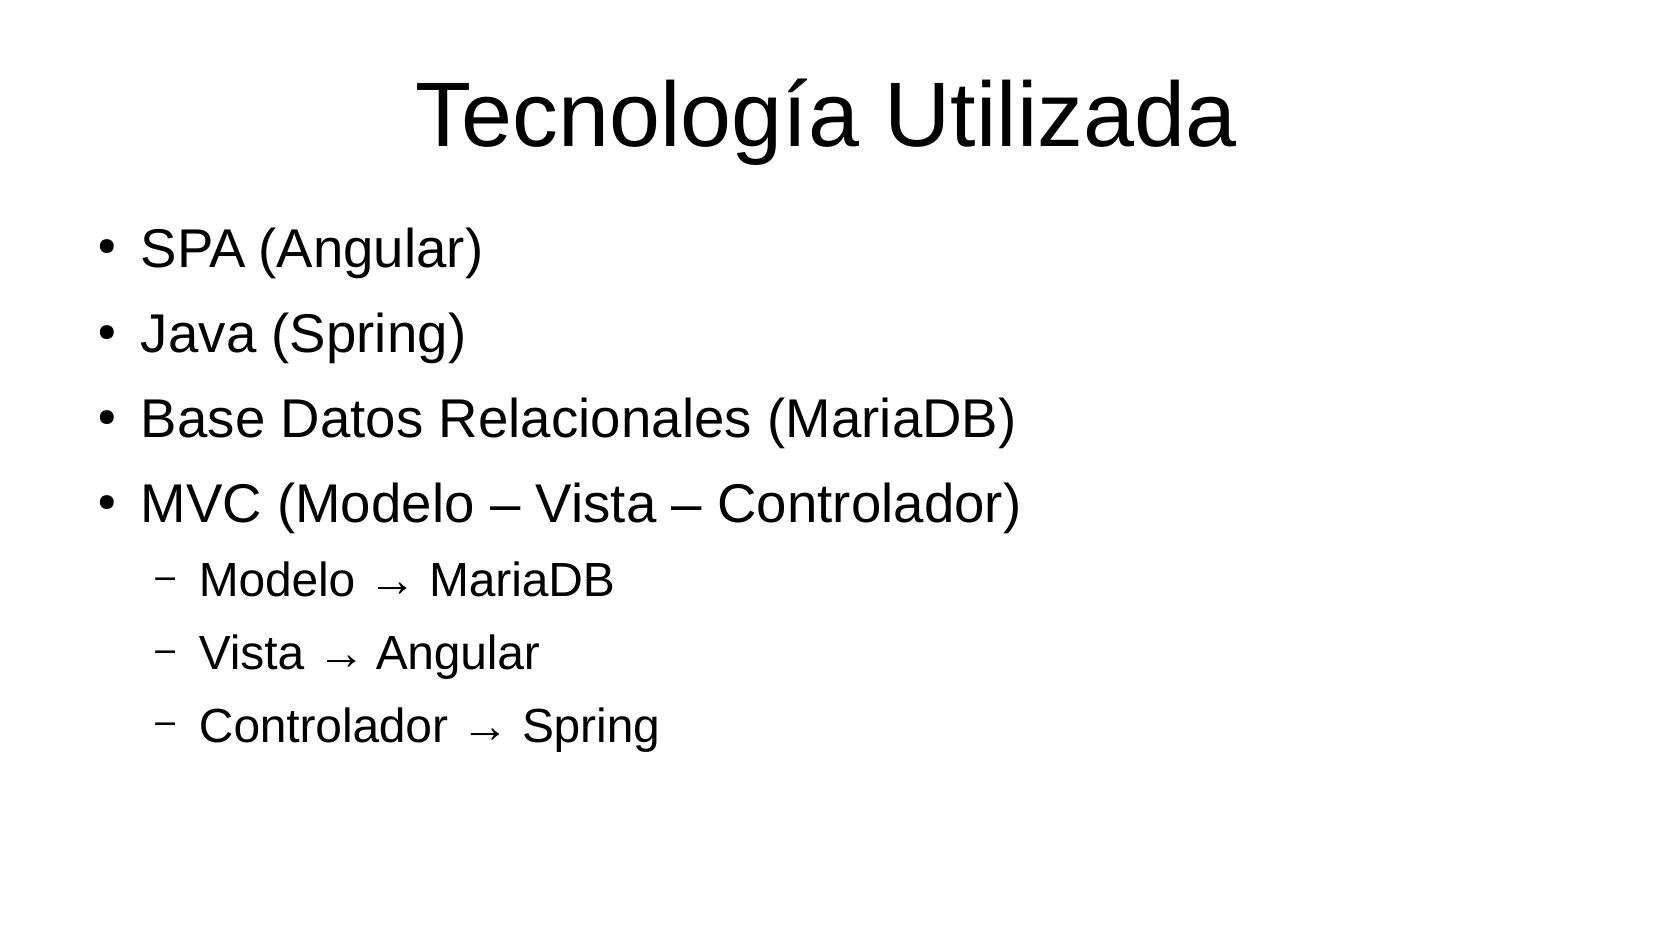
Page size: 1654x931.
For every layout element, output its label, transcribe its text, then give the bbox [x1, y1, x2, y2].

list SPA (Angular) Java (Spring) Base Datos Relacionales (MariaDB) MVC (Modelo – Vista – Controlador) Modelo → MariaDB Vista → Angular Controlador → Spring [82, 217, 1571, 758]
title Tecnología Utilizada [82, 37, 1571, 193]
